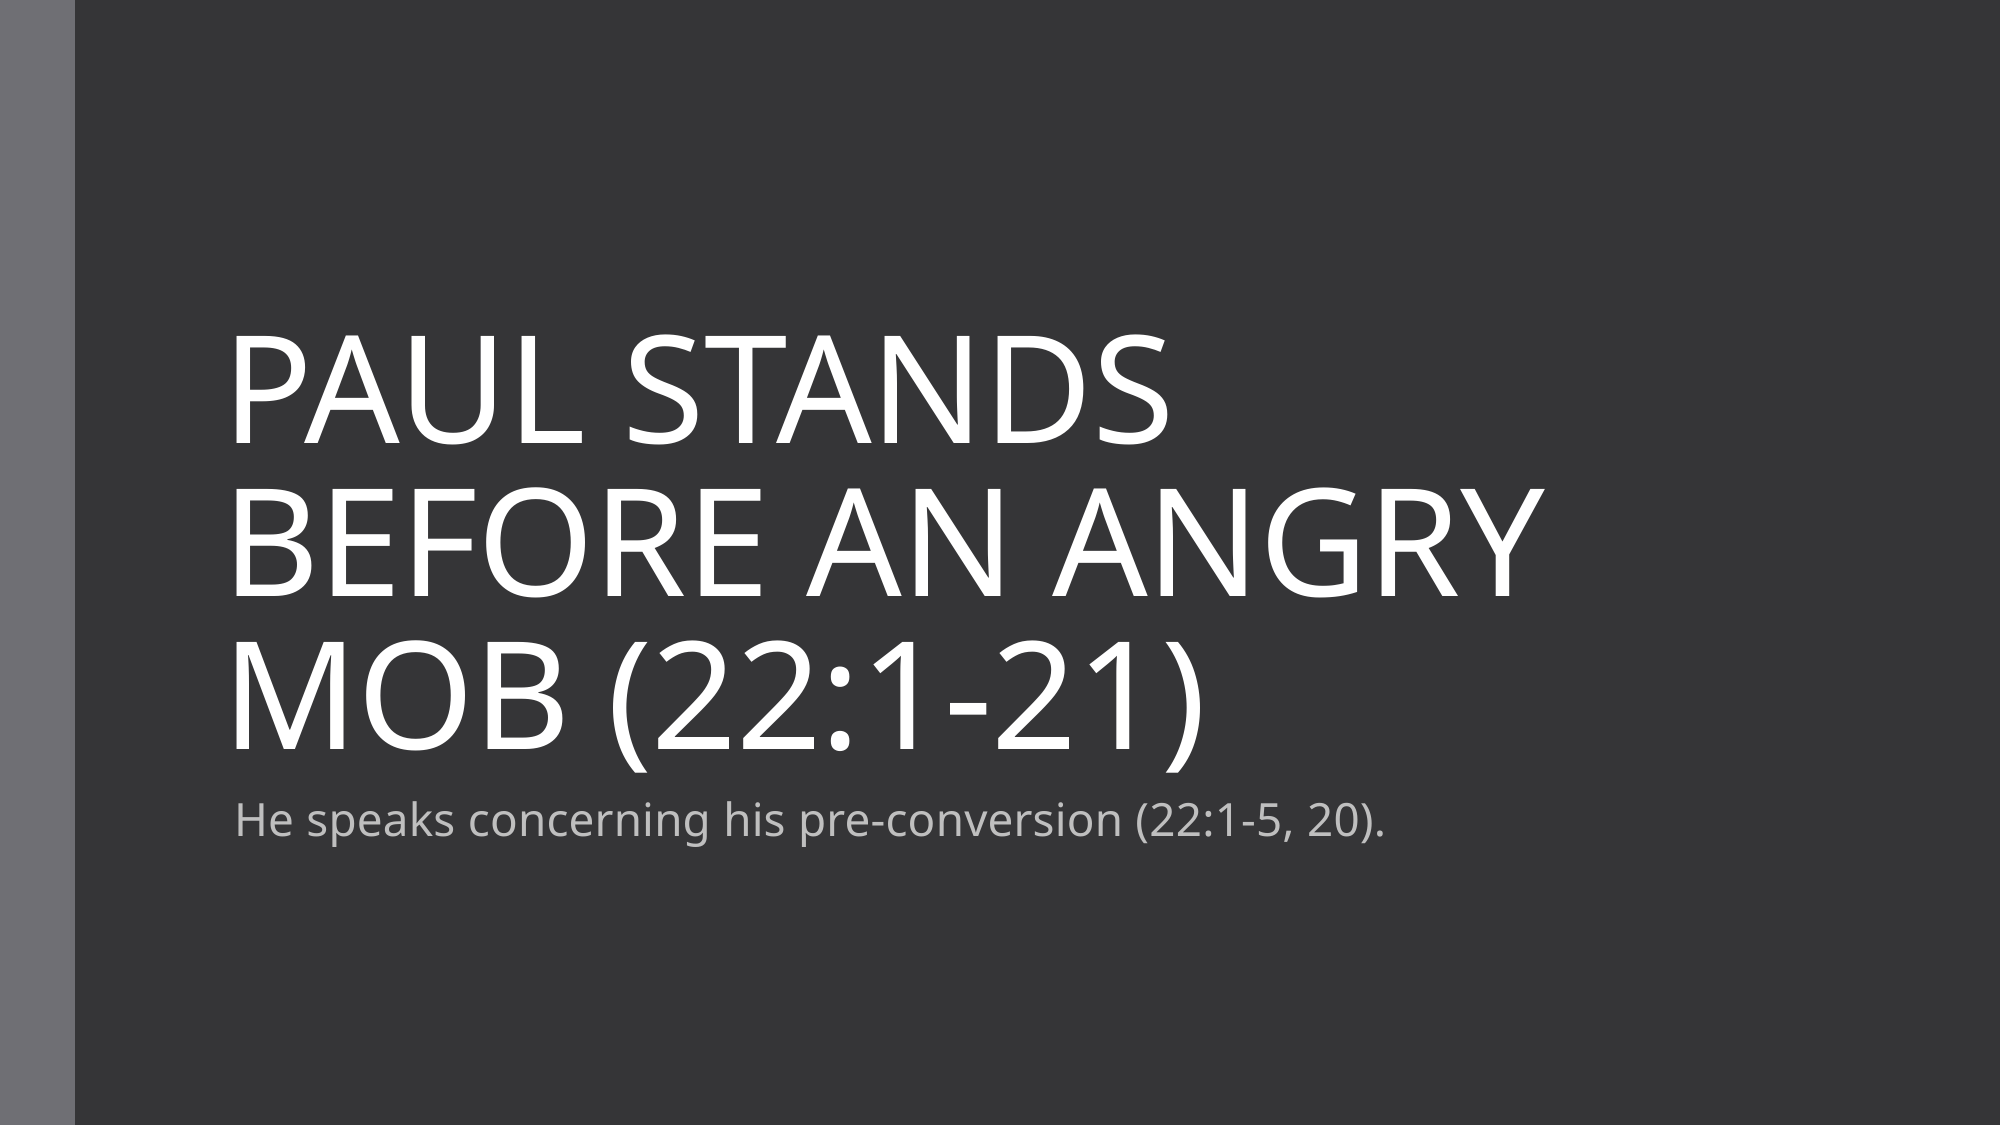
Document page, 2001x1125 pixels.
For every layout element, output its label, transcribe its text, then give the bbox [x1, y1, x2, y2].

subtitle He speaks concerning his pre-conversion (22:1-5, 20). [206, 787, 1752, 1066]
title PAUL STANDS BEFORE AN ANGRY MOB (22:1-21) [206, 124, 1752, 787]
